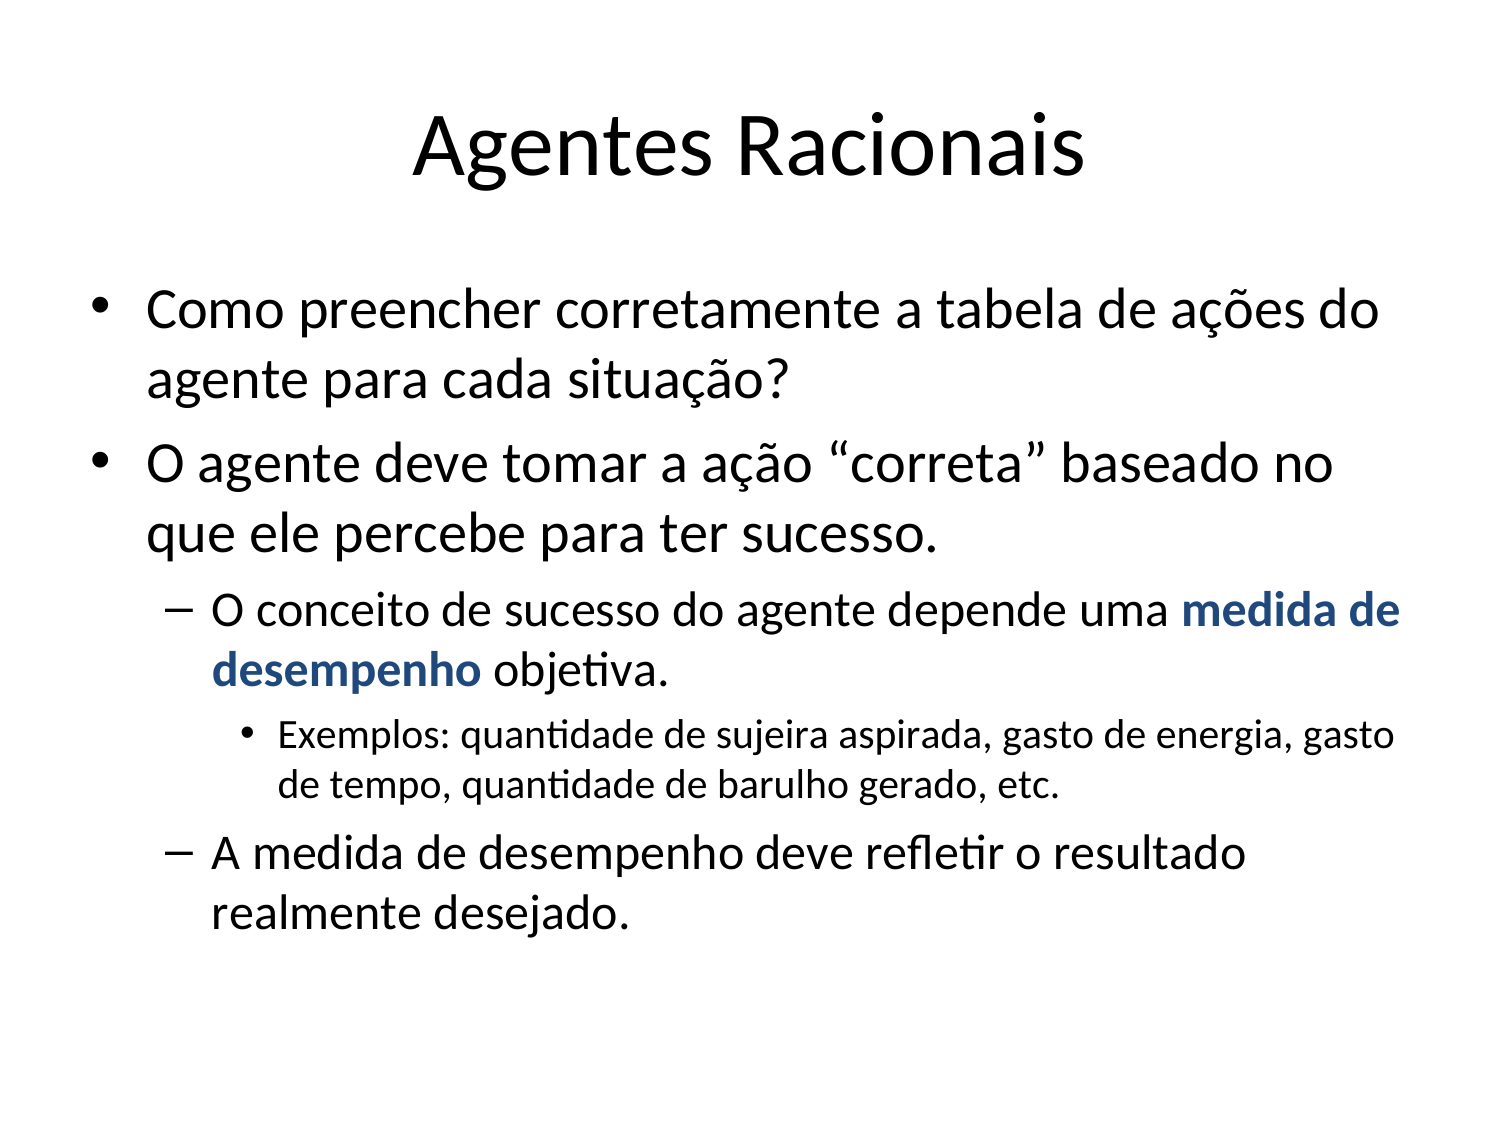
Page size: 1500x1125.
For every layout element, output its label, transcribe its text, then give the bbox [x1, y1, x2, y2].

list Como preencher corretamente a tabela de ações do agente para cada situação? O agente deve tomar a ação “correta” baseado no que ele percebe para ter sucesso. O conceito de sucesso do agente depende uma medida de desempenho objetiva. Exemplos: quantidade de sujeira aspirada, gasto de energia, gasto de tempo, quantidade de barulho gerado, etc. A medida de desempenho deve refletir o resultado realmente desejado. [75, 262, 1426, 1005]
title Agentes Racionais [75, 45, 1426, 233]
